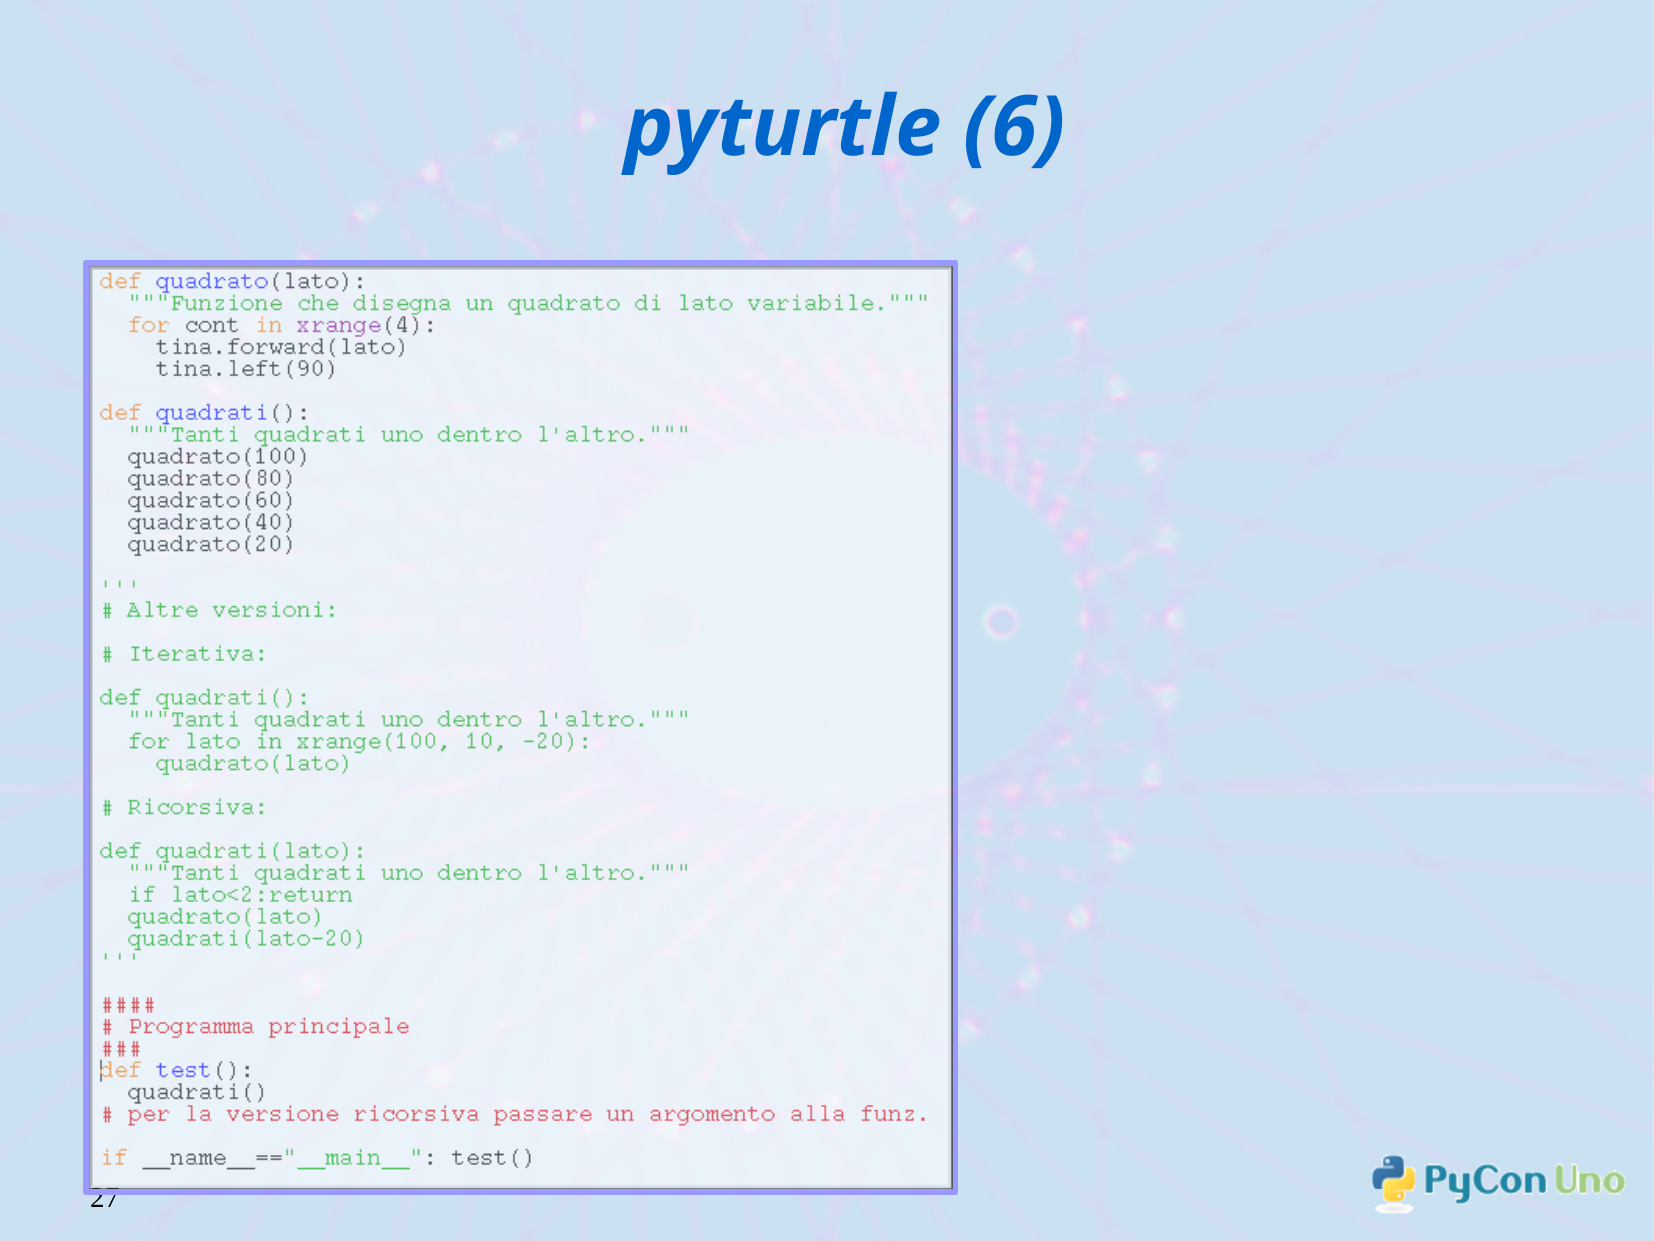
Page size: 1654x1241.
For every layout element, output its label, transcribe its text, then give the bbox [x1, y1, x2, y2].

title pyturtle (6) [139, 19, 1552, 227]
picture [0, 0, 1654, 1241]
